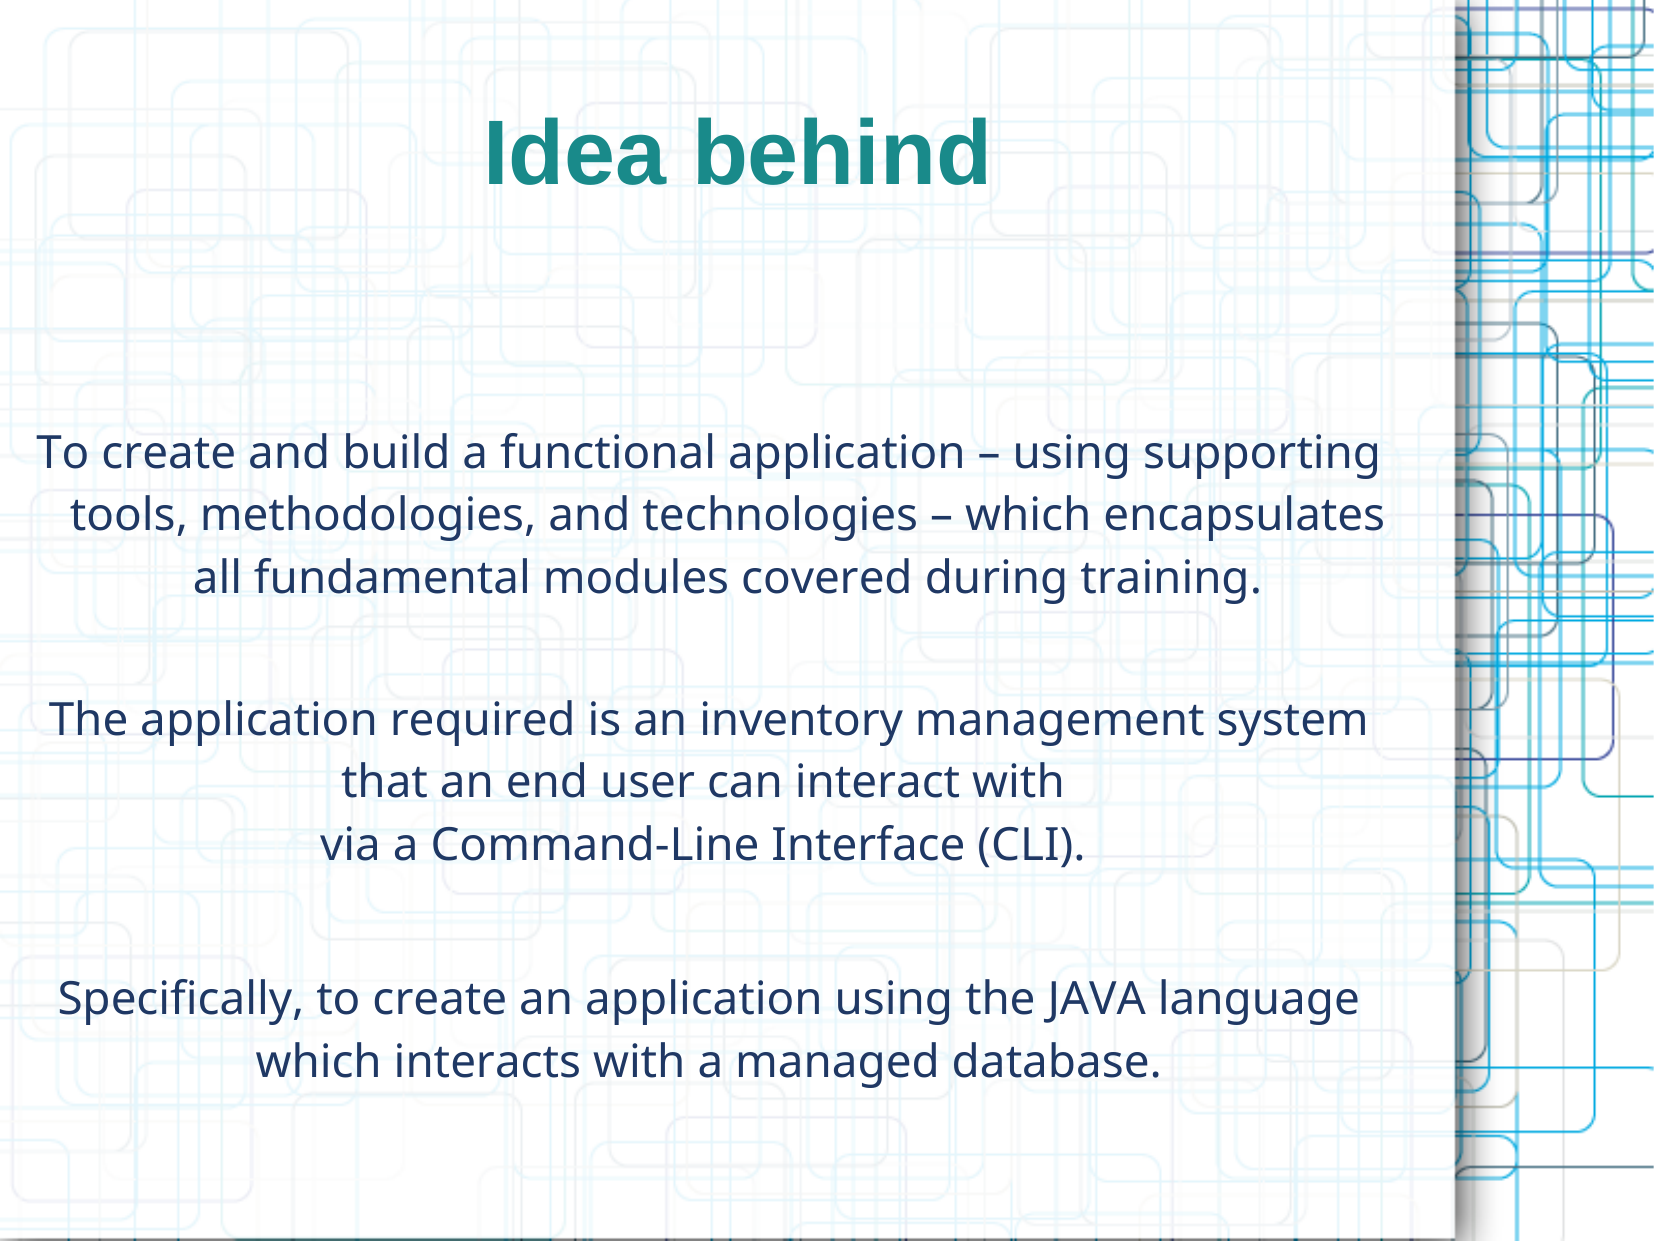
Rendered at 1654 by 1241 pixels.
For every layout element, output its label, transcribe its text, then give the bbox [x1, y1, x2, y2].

title Idea behind [59, 49, 1418, 257]
picture [0, 0, 1654, 1241]
list To create and build a functional application – using supporting tools, methodologies, and technologies – which encapsulates all fundamental modules covered during training. The application required is an inventory management system that an end user can interact with via a Command-Line Interface (CLI). Specifically, to create an application using the JAVA language which interacts with a managed database. [18, 419, 1400, 1201]
